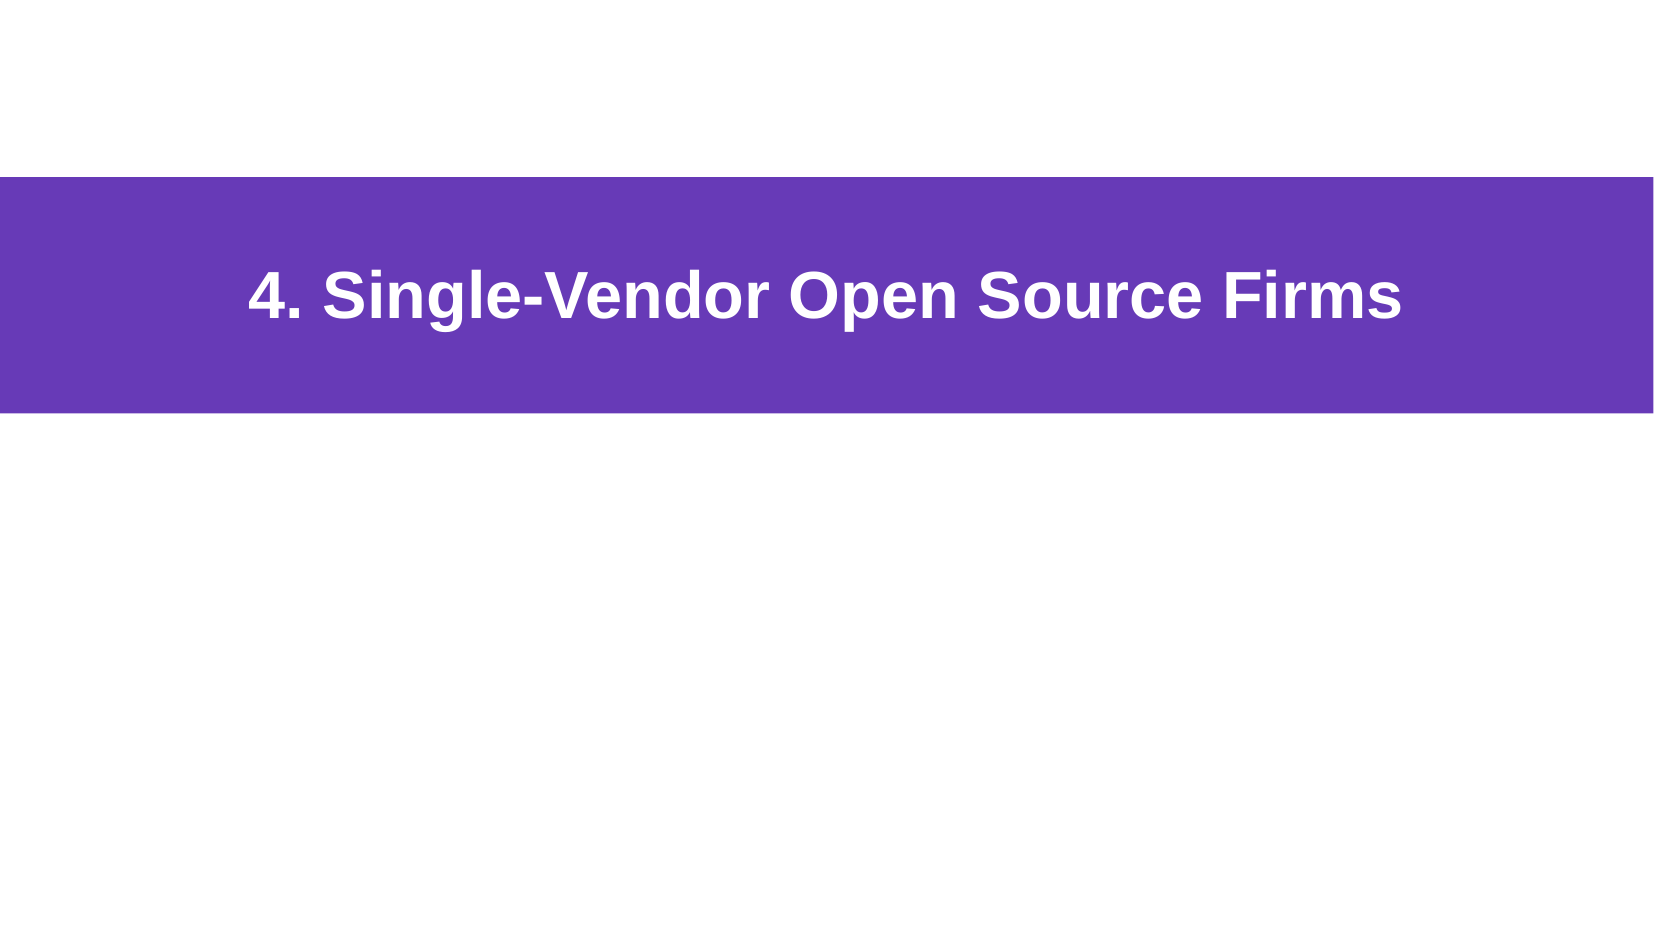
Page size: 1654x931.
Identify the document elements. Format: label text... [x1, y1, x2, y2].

title 4. Single-Vendor Open Source Firms [0, 177, 1654, 414]
